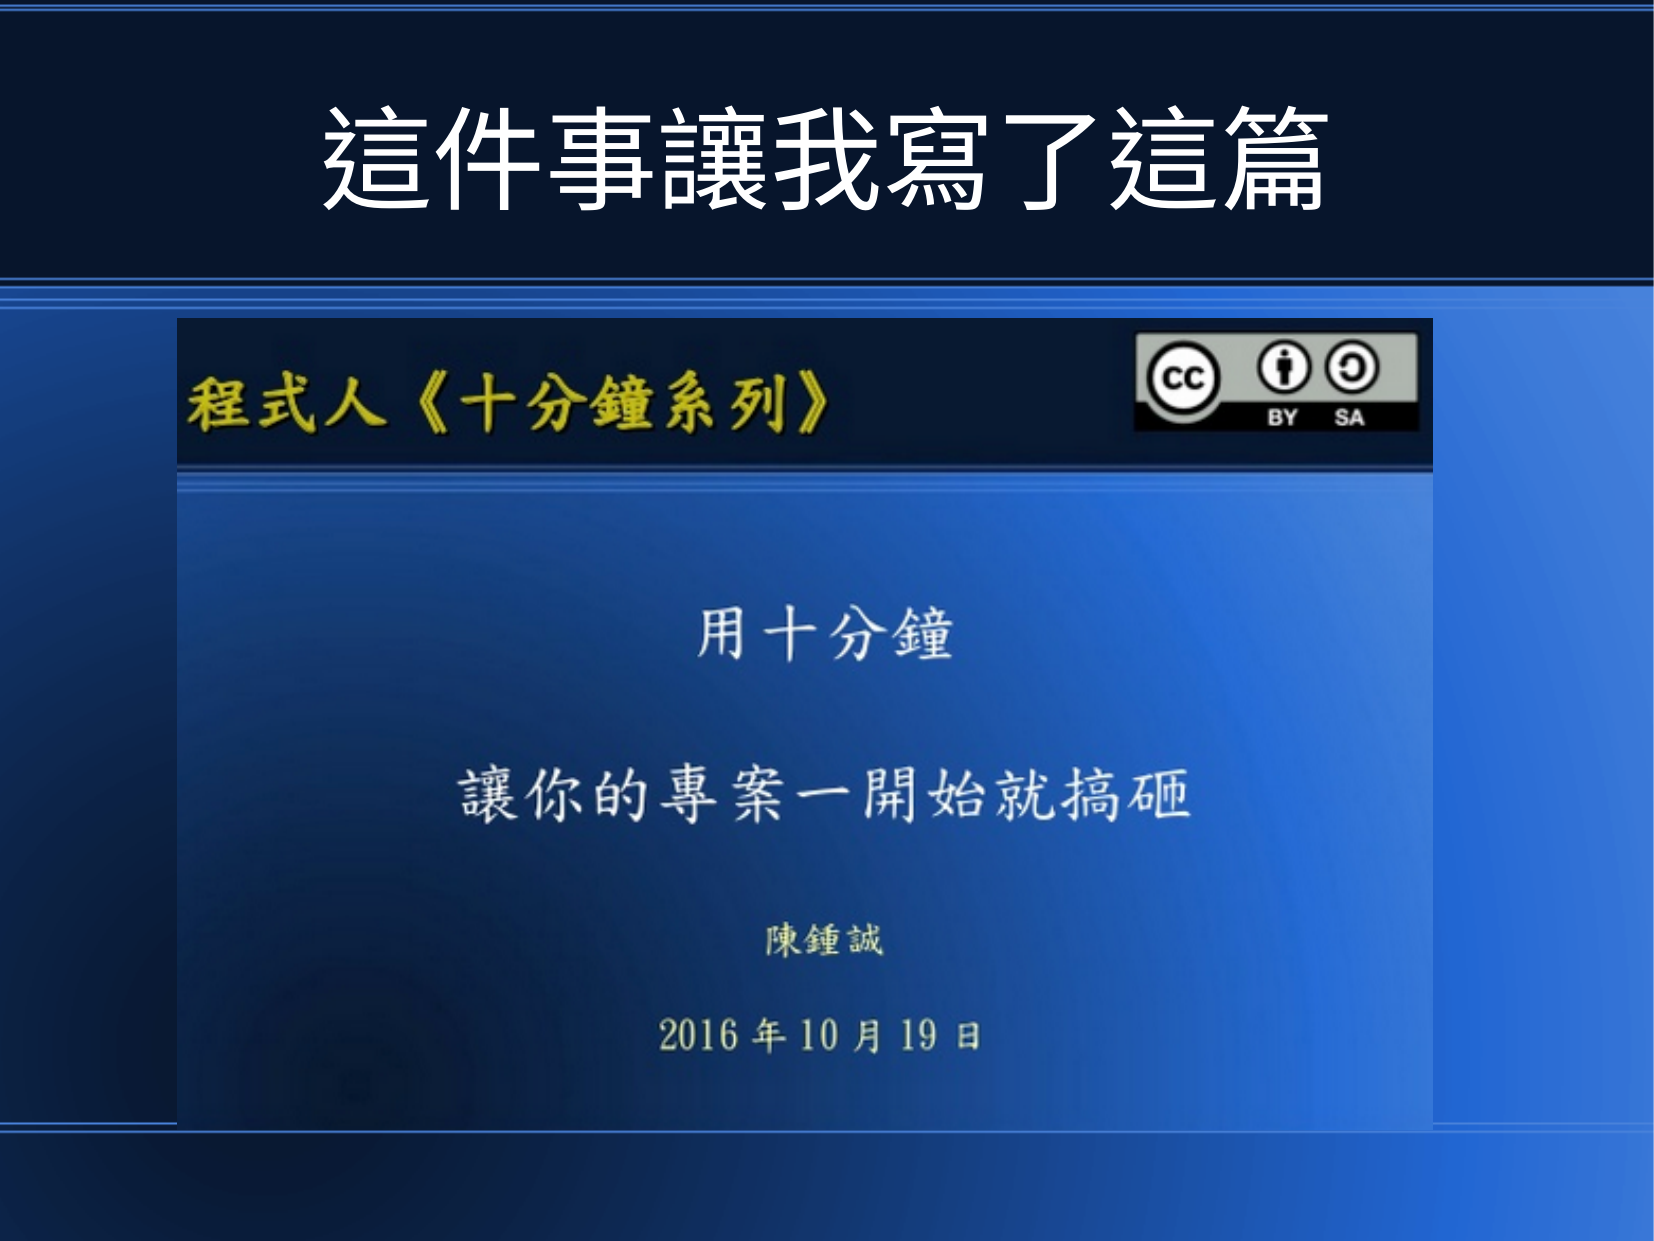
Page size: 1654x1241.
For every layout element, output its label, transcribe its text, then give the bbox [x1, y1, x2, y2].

title 這件事讓我寫了這篇 [82, 49, 1571, 257]
picture [0, 0, 1654, 1241]
